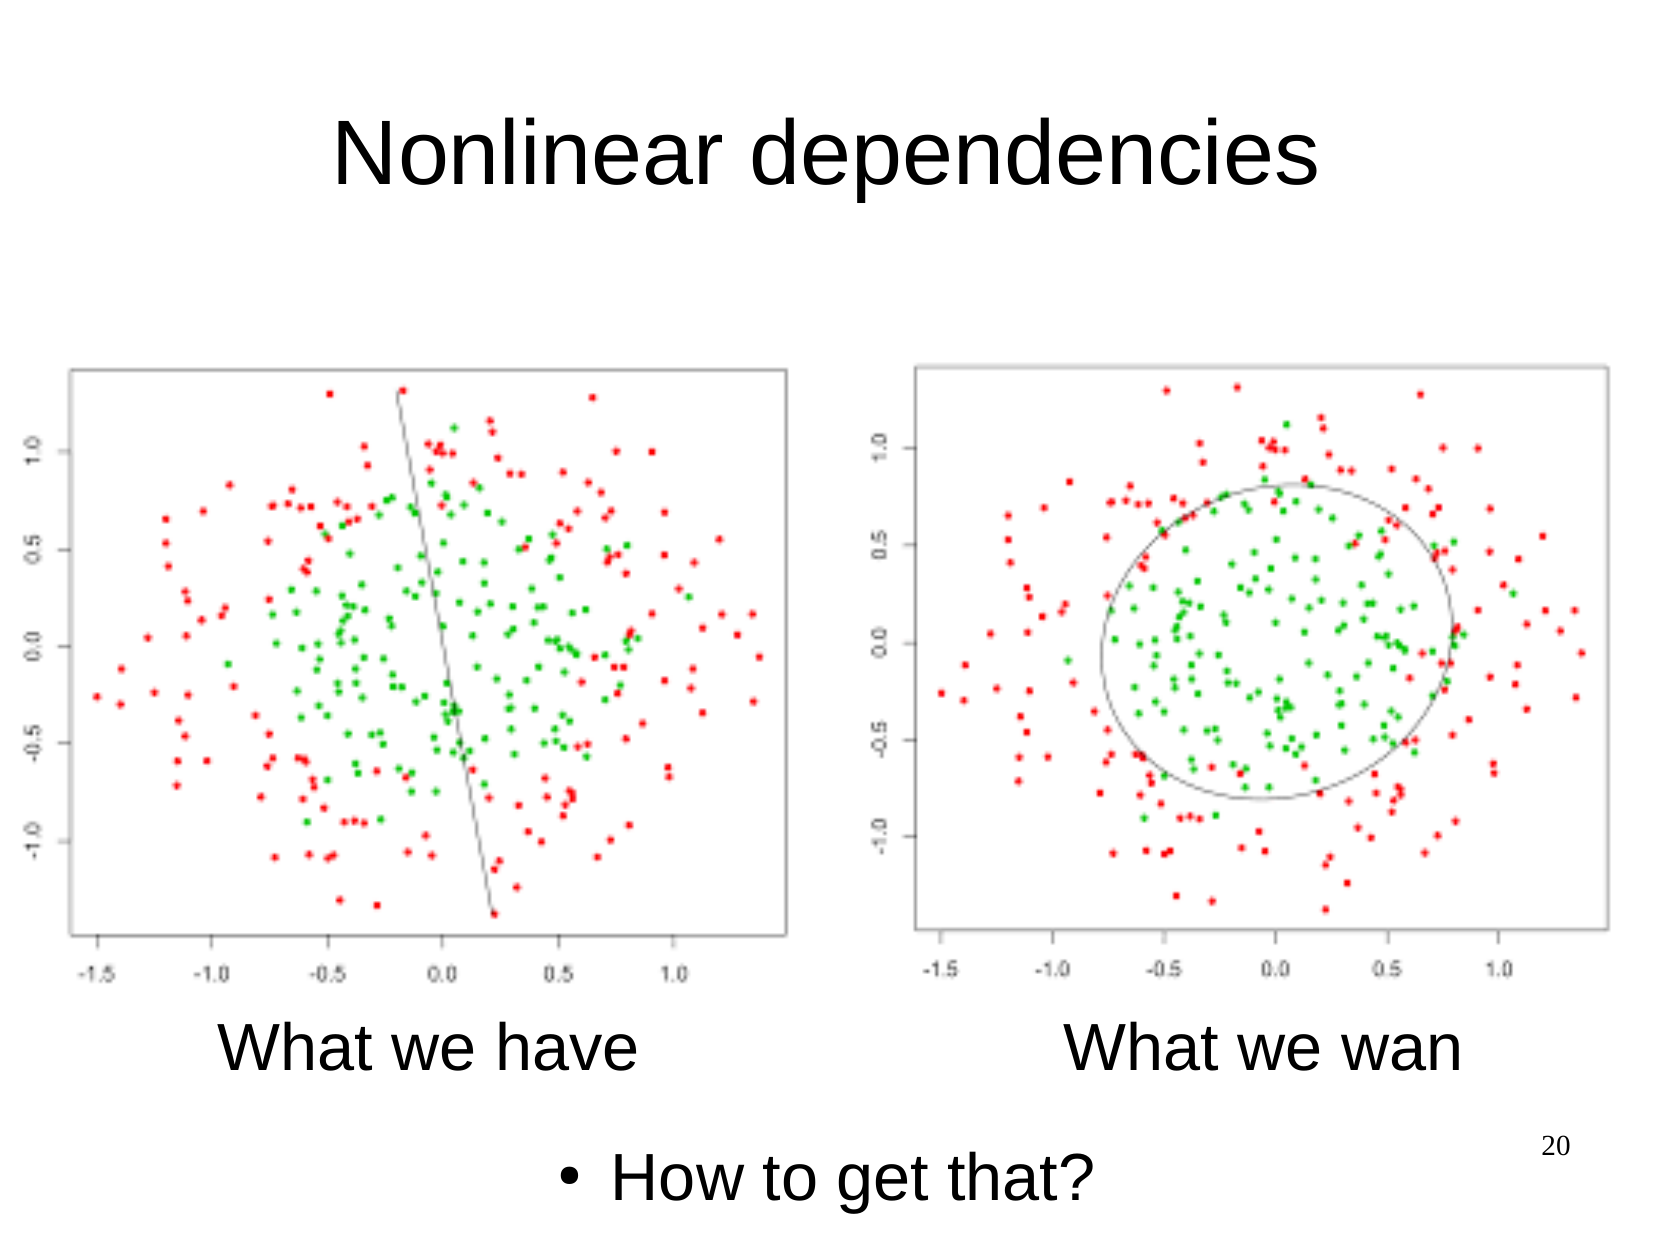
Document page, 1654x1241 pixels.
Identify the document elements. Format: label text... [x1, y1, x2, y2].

picture [15, 347, 811, 991]
picture [860, 345, 1626, 991]
text_box How to get that? [540, 1140, 1126, 1230]
title Nonlinear dependencies [82, 49, 1571, 257]
list What we have What we wan [146, 1009, 1636, 1241]
